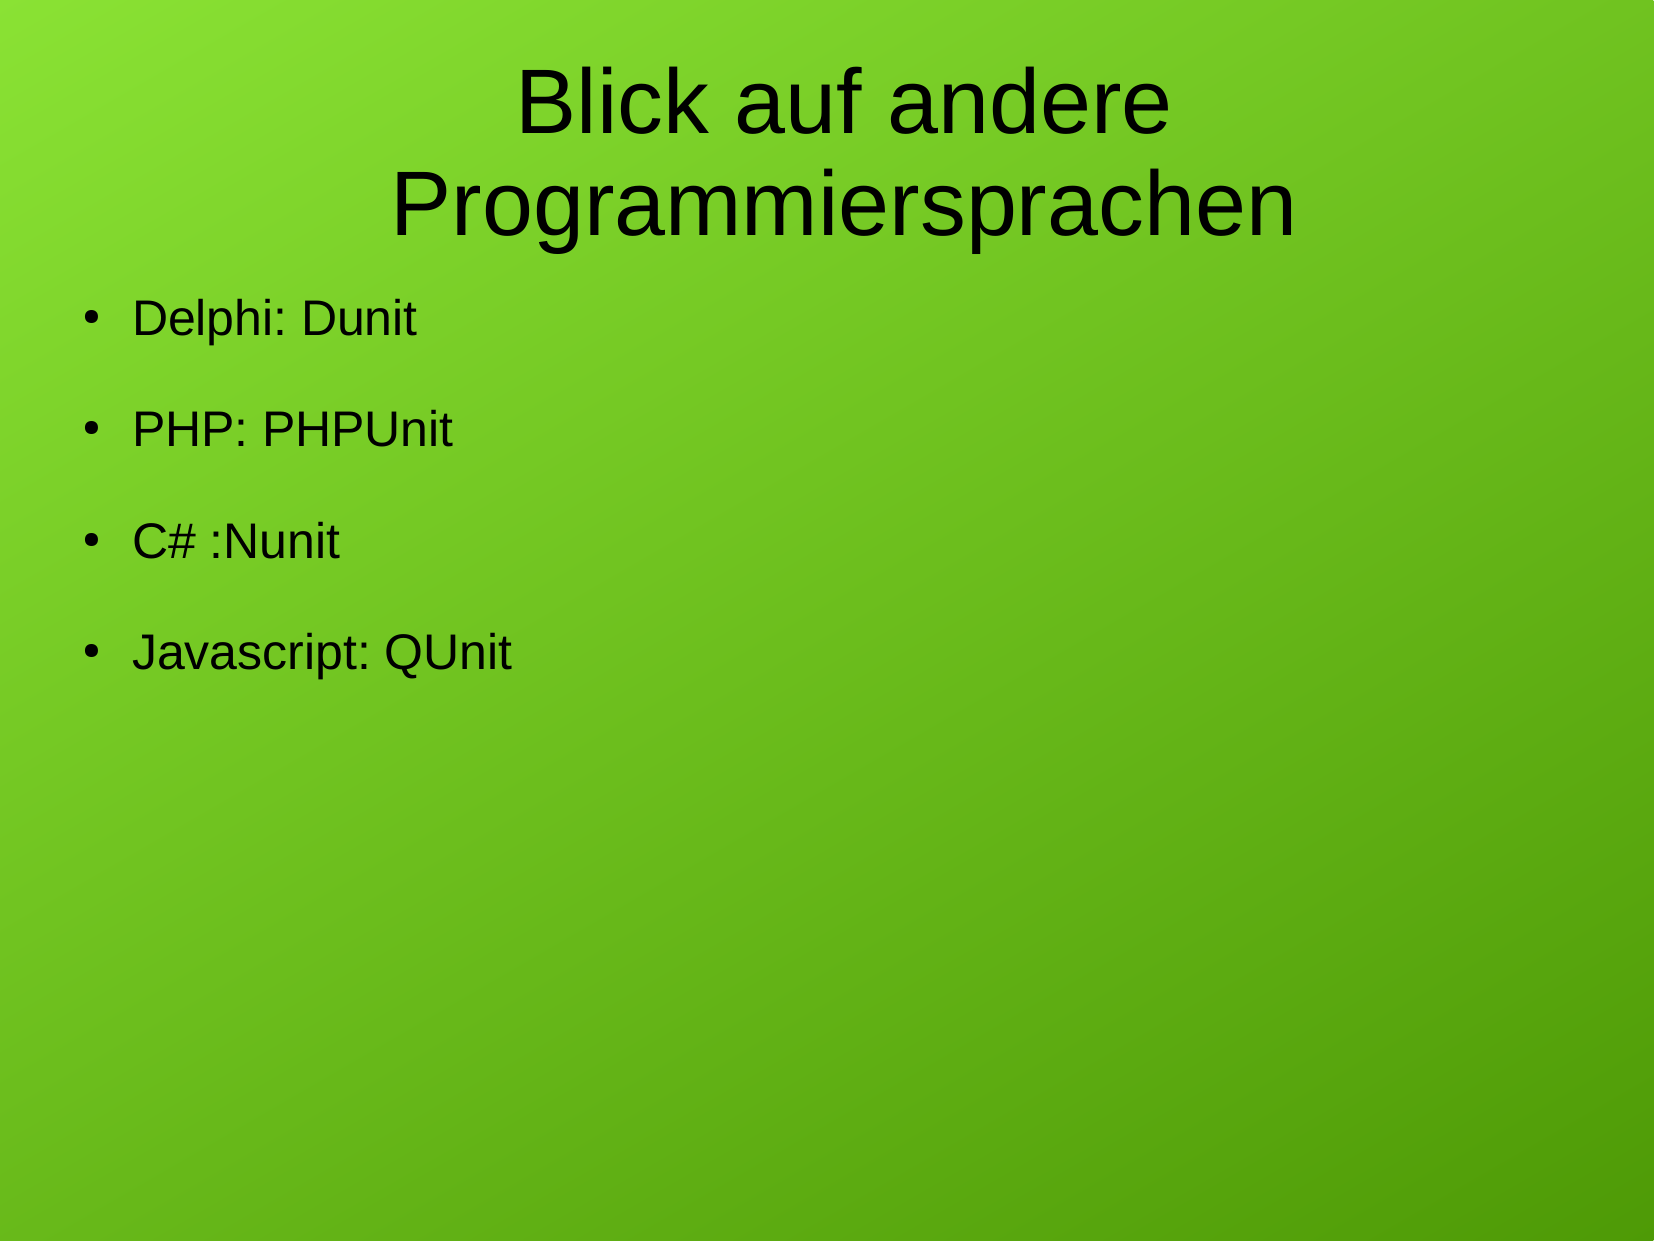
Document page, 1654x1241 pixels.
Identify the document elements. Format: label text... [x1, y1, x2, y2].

subtitle Delphi: Dunit PHP: PHPUnit C# :Nunit Javascript: QUnit [82, 290, 1571, 1010]
title Blick auf andere Programmiersprachen [82, 49, 1571, 257]
